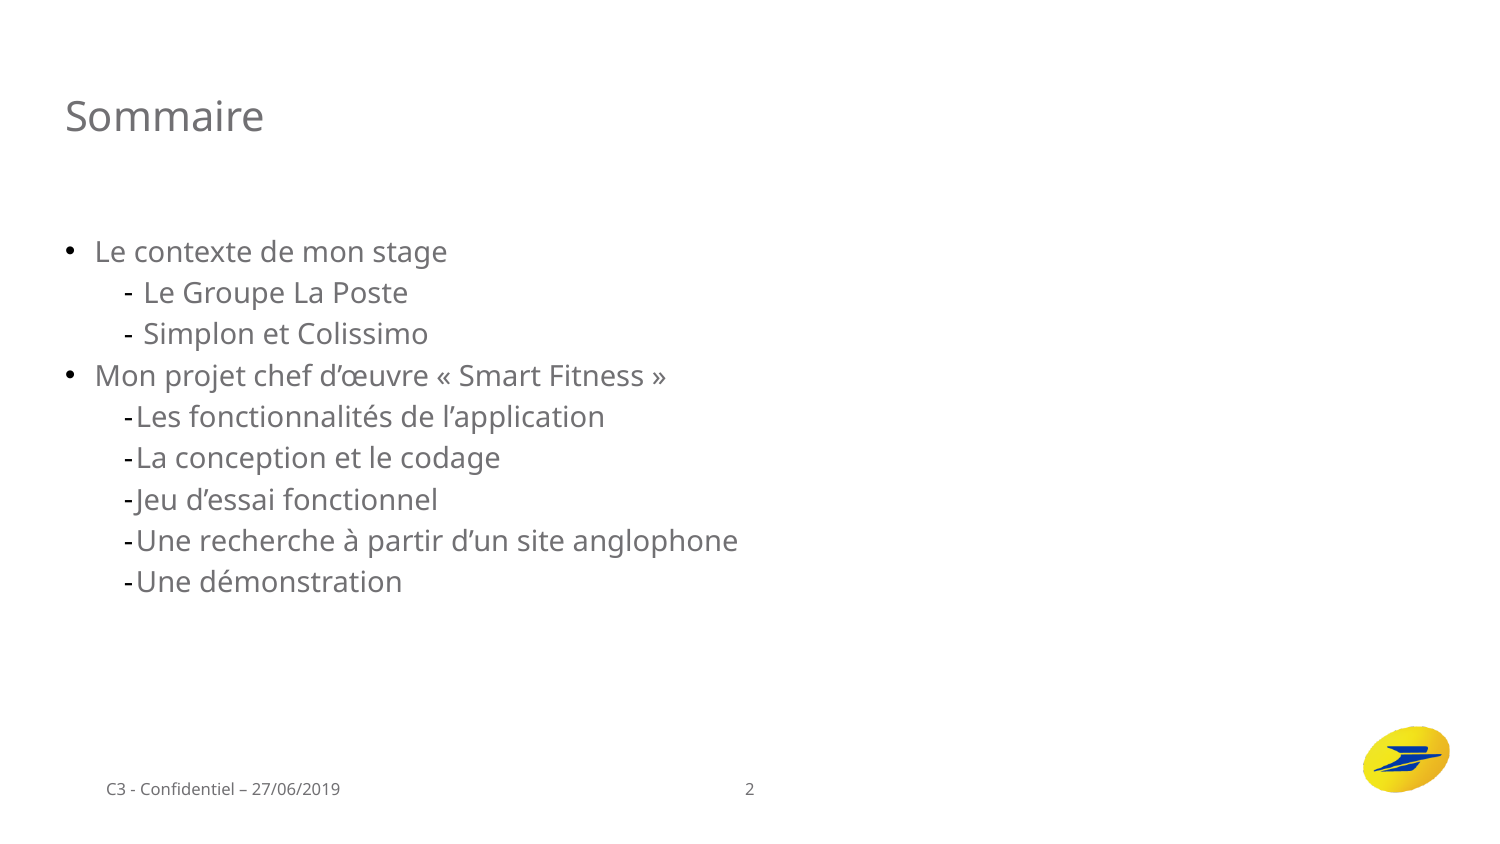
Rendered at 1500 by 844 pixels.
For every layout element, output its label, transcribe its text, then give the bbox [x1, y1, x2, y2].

title Sommaire [64, 89, 1436, 169]
list Le contexte de mon stage Le Groupe La Poste Simplon et Colissimo Mon projet chef d’œuvre « Smart Fitness » Les fonctionnalités de l’application La conception et le codage Jeu d’essai fonctionnel Une recherche à partir d’un site anglophone Une démonstration [64, 232, 1436, 718]
picture [1346, 702, 1465, 821]
